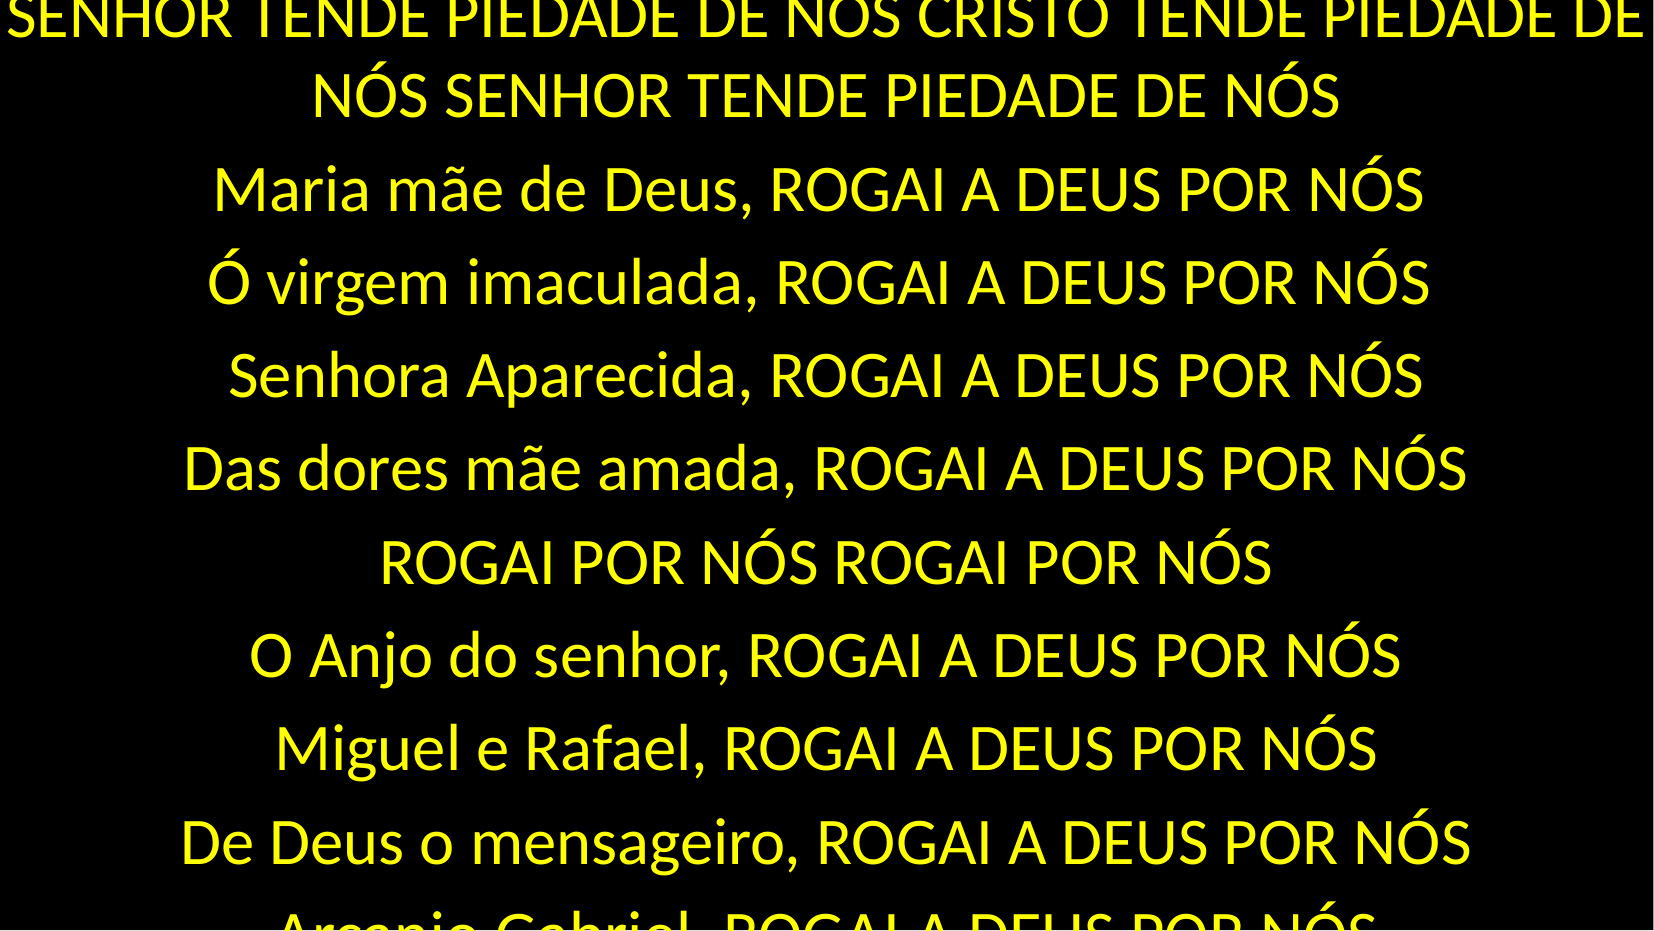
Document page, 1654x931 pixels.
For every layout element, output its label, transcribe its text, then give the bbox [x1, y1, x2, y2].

subtitle SENHOR TENDE PIEDADE DE NÓS CRISTO TENDE PIEDADE DE NÓS SENHOR TENDE PIEDADE DE NÓS Maria mãe de Deus, ROGAI A DEUS POR NÓS Ó virgem imaculada, ROGAI A DEUS POR NÓS Senhora Aparecida, ROGAI A DEUS POR NÓS Das dores mãe amada, ROGAI A DEUS POR NÓS ROGAI POR NÓS ROGAI POR NÓS O Anjo do senhor, ROGAI A DEUS POR NÓS Miguel e Rafael, ROGAI A DEUS POR NÓS De Deus o mensageiro, ROGAI A DEUS POR NÓS Arcanjo Gabriel, ROGAI A DEUS POR NÓS ROGAI POR NÓS ROGAI POR NÓS [0, 0, 1654, 931]
